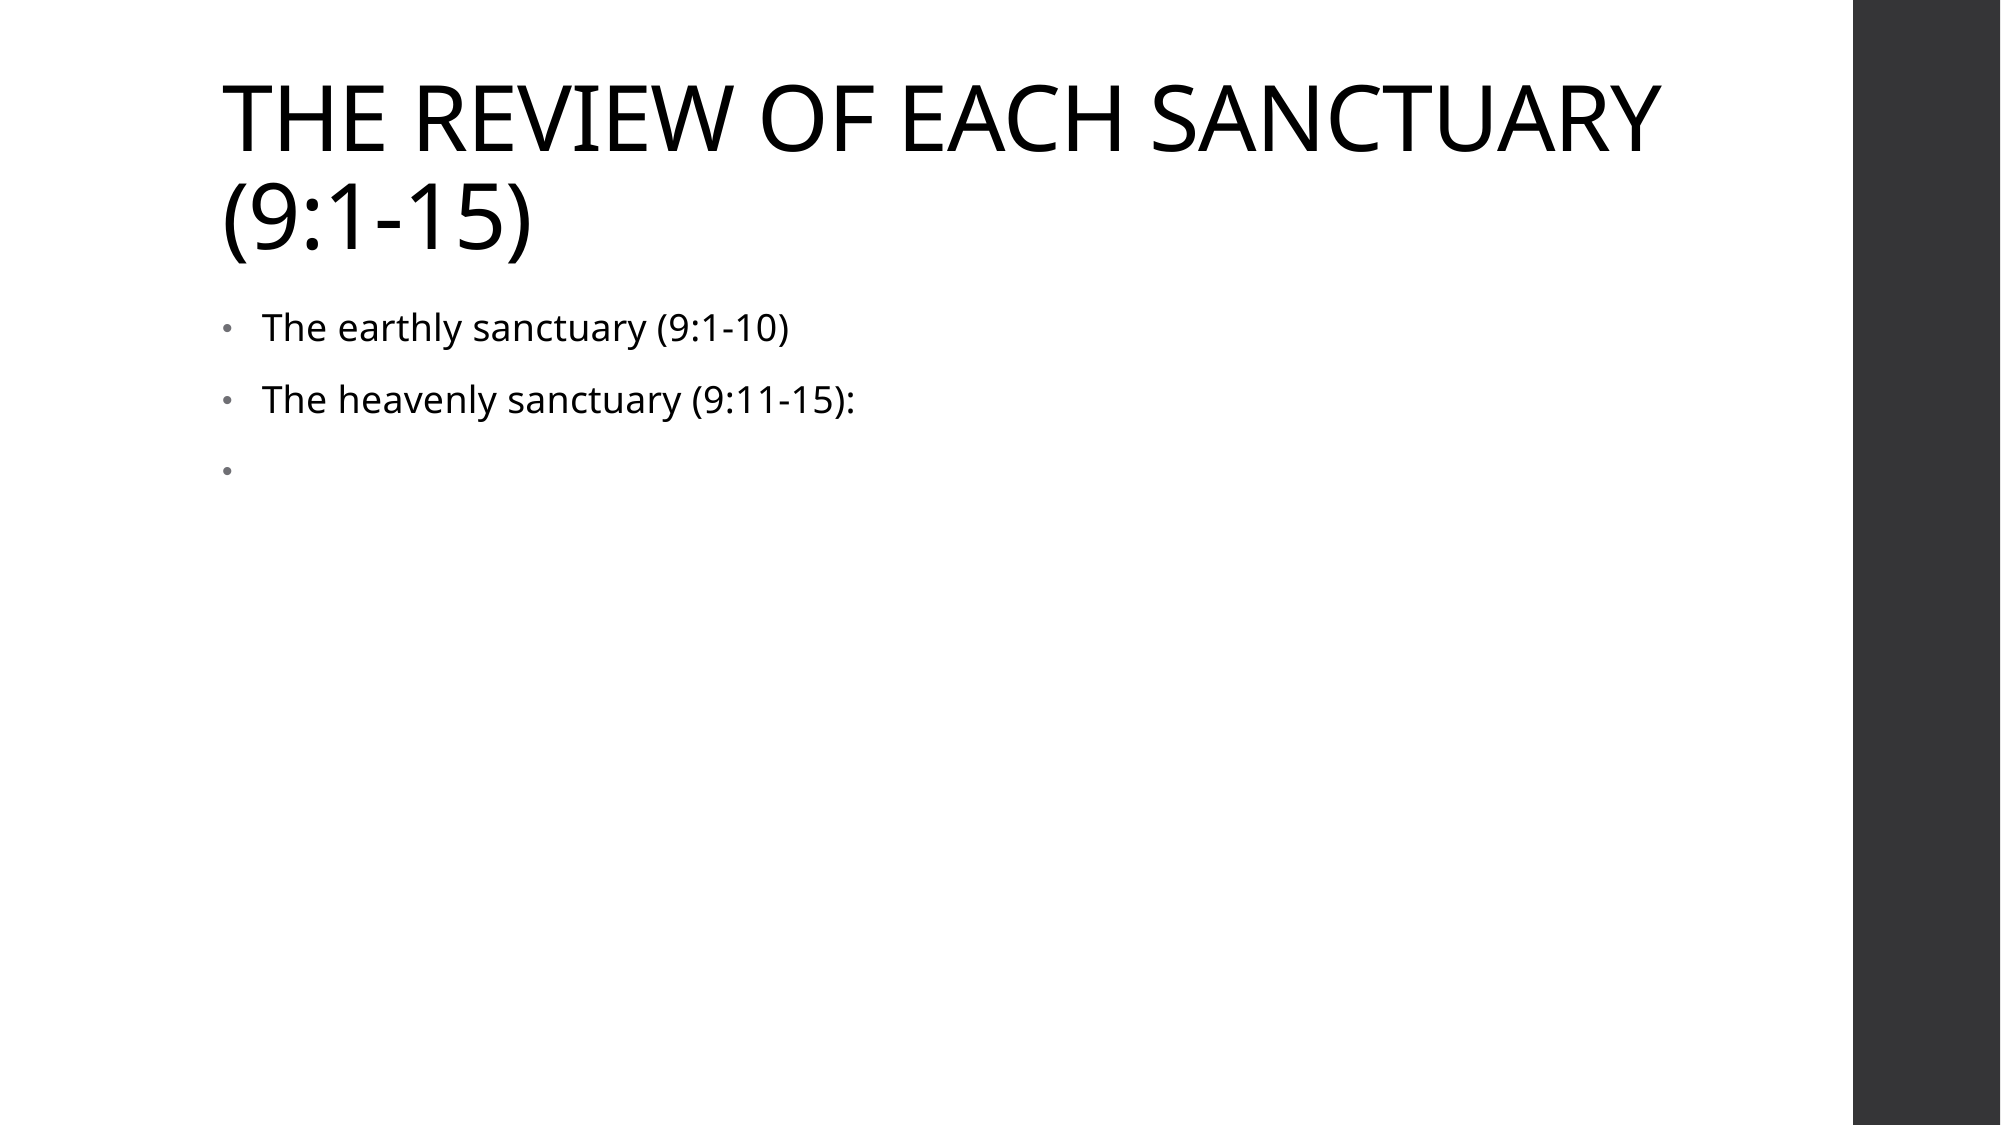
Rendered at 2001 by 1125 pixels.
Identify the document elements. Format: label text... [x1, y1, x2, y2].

title THE REVIEW OF EACH SANCTUARY (9:1-15) [206, 60, 1797, 278]
list The earthly sanctuary (9:1-10) The heavenly sanctuary (9:11-15): [206, 299, 1617, 1014]
